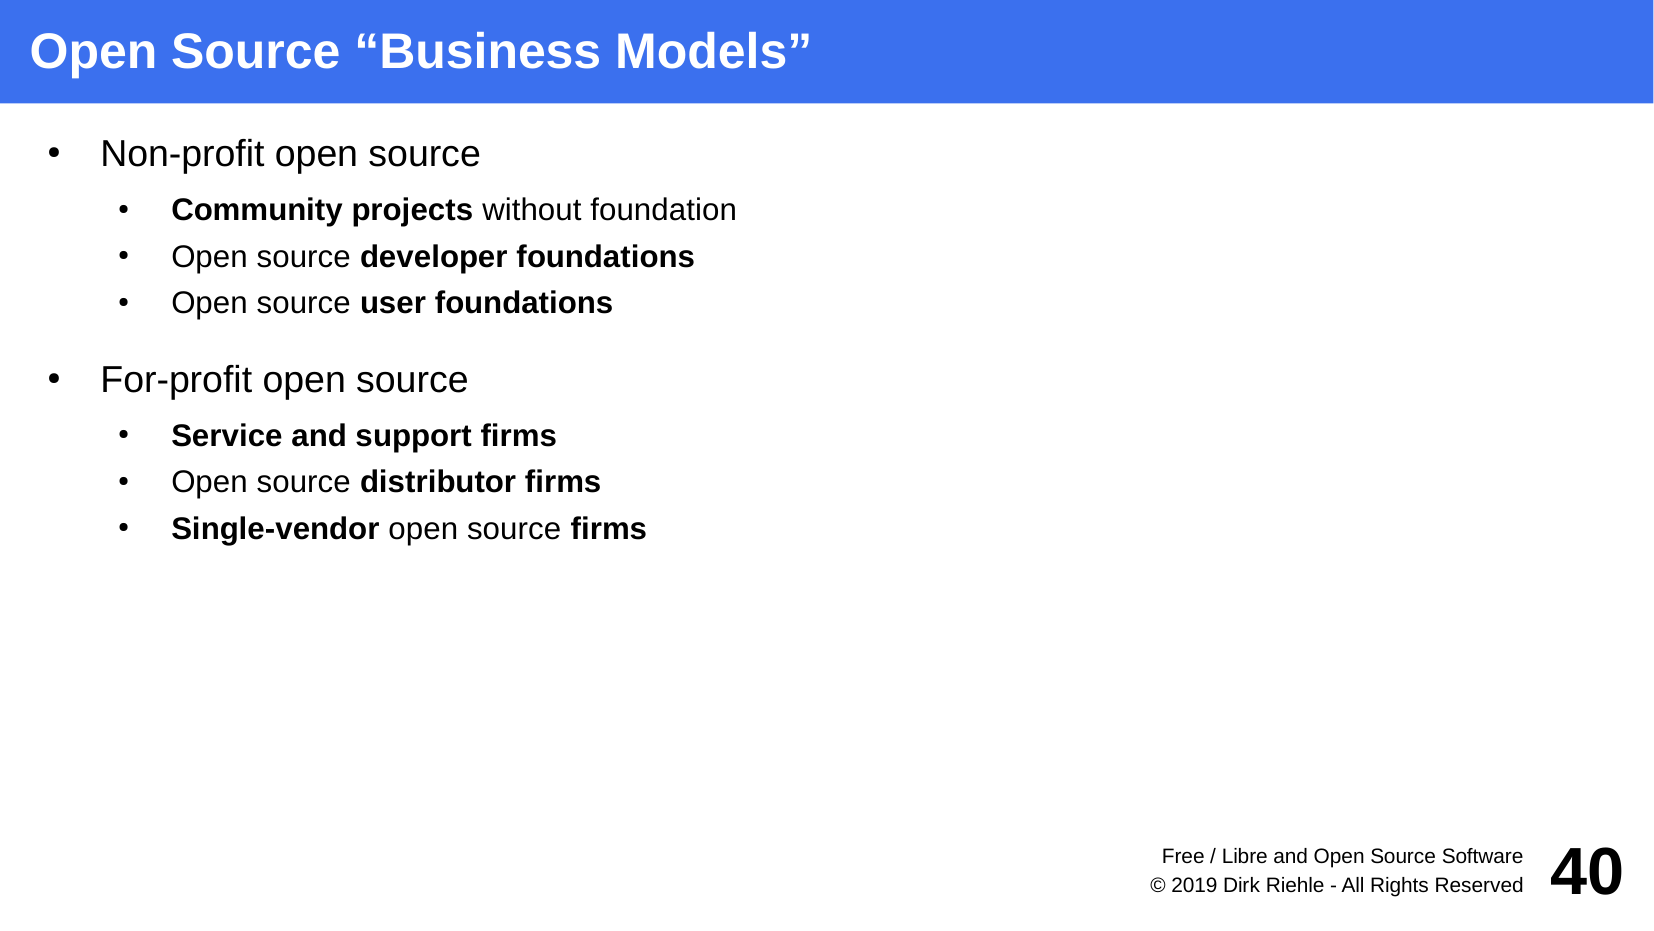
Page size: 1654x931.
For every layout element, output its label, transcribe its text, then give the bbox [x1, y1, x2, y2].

list Non-profit open source Community projects without foundation Open source developer foundations Open source user foundations For-profit open source Service and support firms Open source distributor firms Single-vendor open source firms [29, 132, 1625, 813]
title Open Source “Business Models” [0, 0, 1654, 104]
